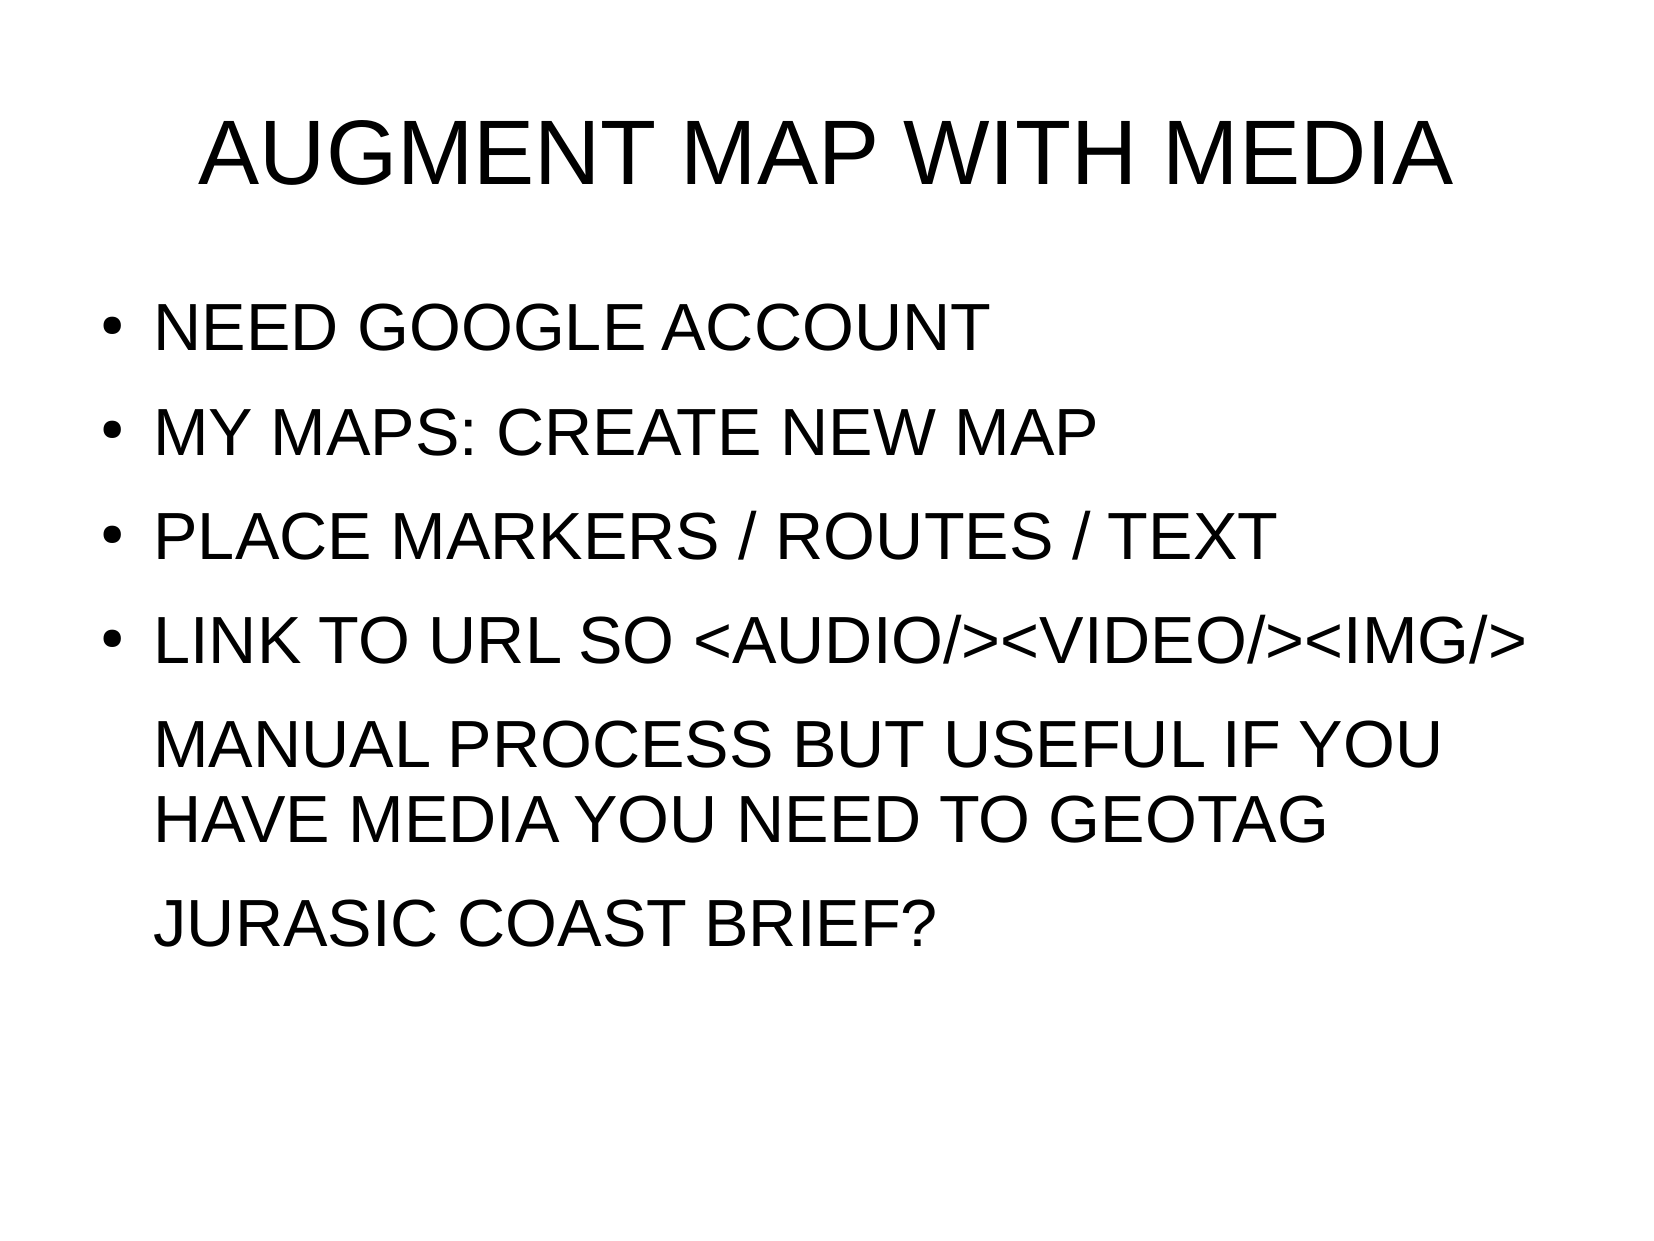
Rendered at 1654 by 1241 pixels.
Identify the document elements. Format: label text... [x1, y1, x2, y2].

title AUGMENT MAP WITH MEDIA [82, 49, 1571, 257]
list NEED GOOGLE ACCOUNT MY MAPS: CREATE NEW MAP PLACE MARKERS / ROUTES / TEXT LINK TO URL SO <AUDIO/><VIDEO/><IMG/> MANUAL PROCESS BUT USEFUL IF YOU HAVE MEDIA YOU NEED TO GEOTAG JURASIC COAST BRIEF? [82, 290, 1538, 1010]
